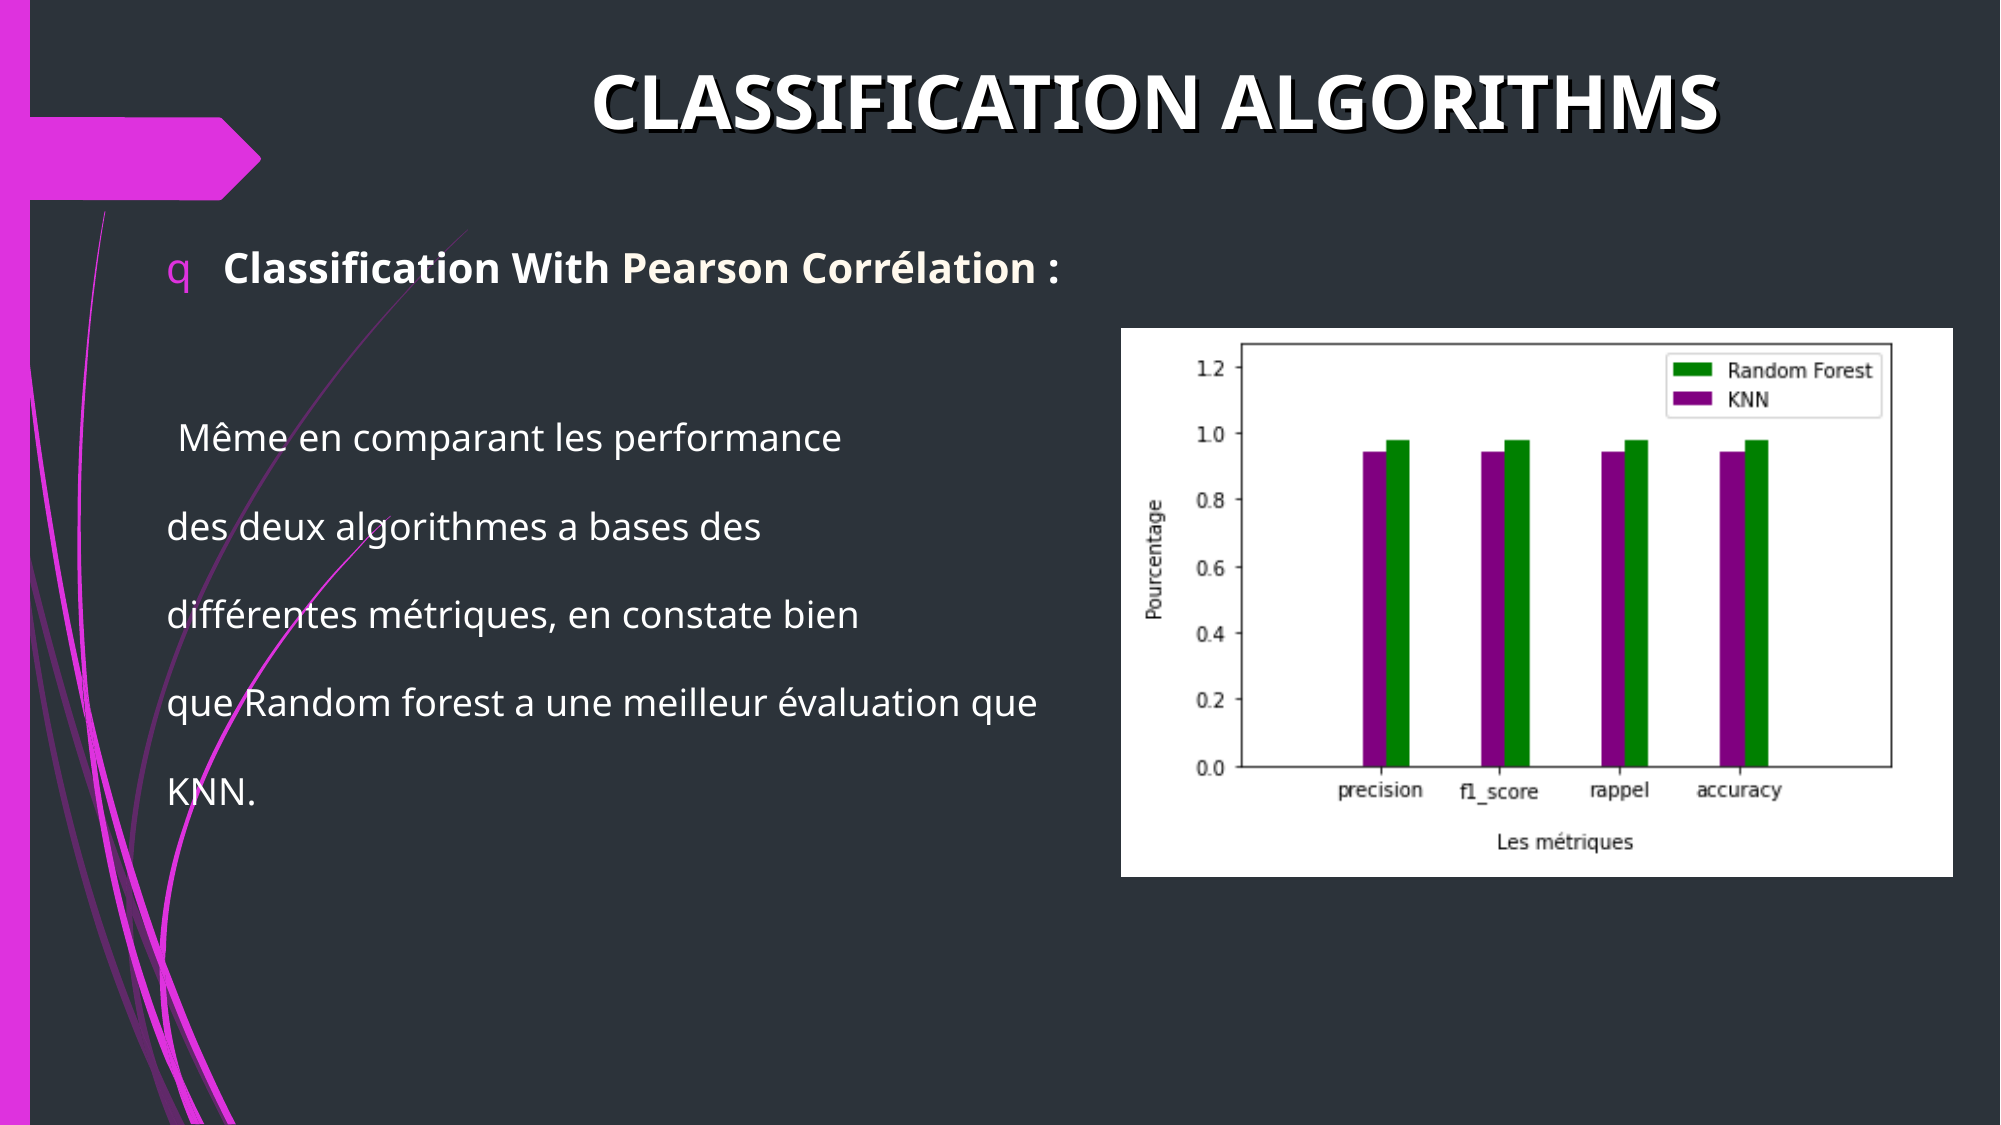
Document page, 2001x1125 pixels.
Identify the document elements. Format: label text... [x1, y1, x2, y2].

title CLASSIFICATION ALGORITHMS [424, 46, 1887, 156]
picture [1121, 328, 1953, 877]
list Classification With Pearson Corrélation : Même en comparant les performance des deux algorithmes a bases des différentes métriques, en constate bien que Random forest a une meilleur évaluation que KNN. [151, 234, 1887, 970]
